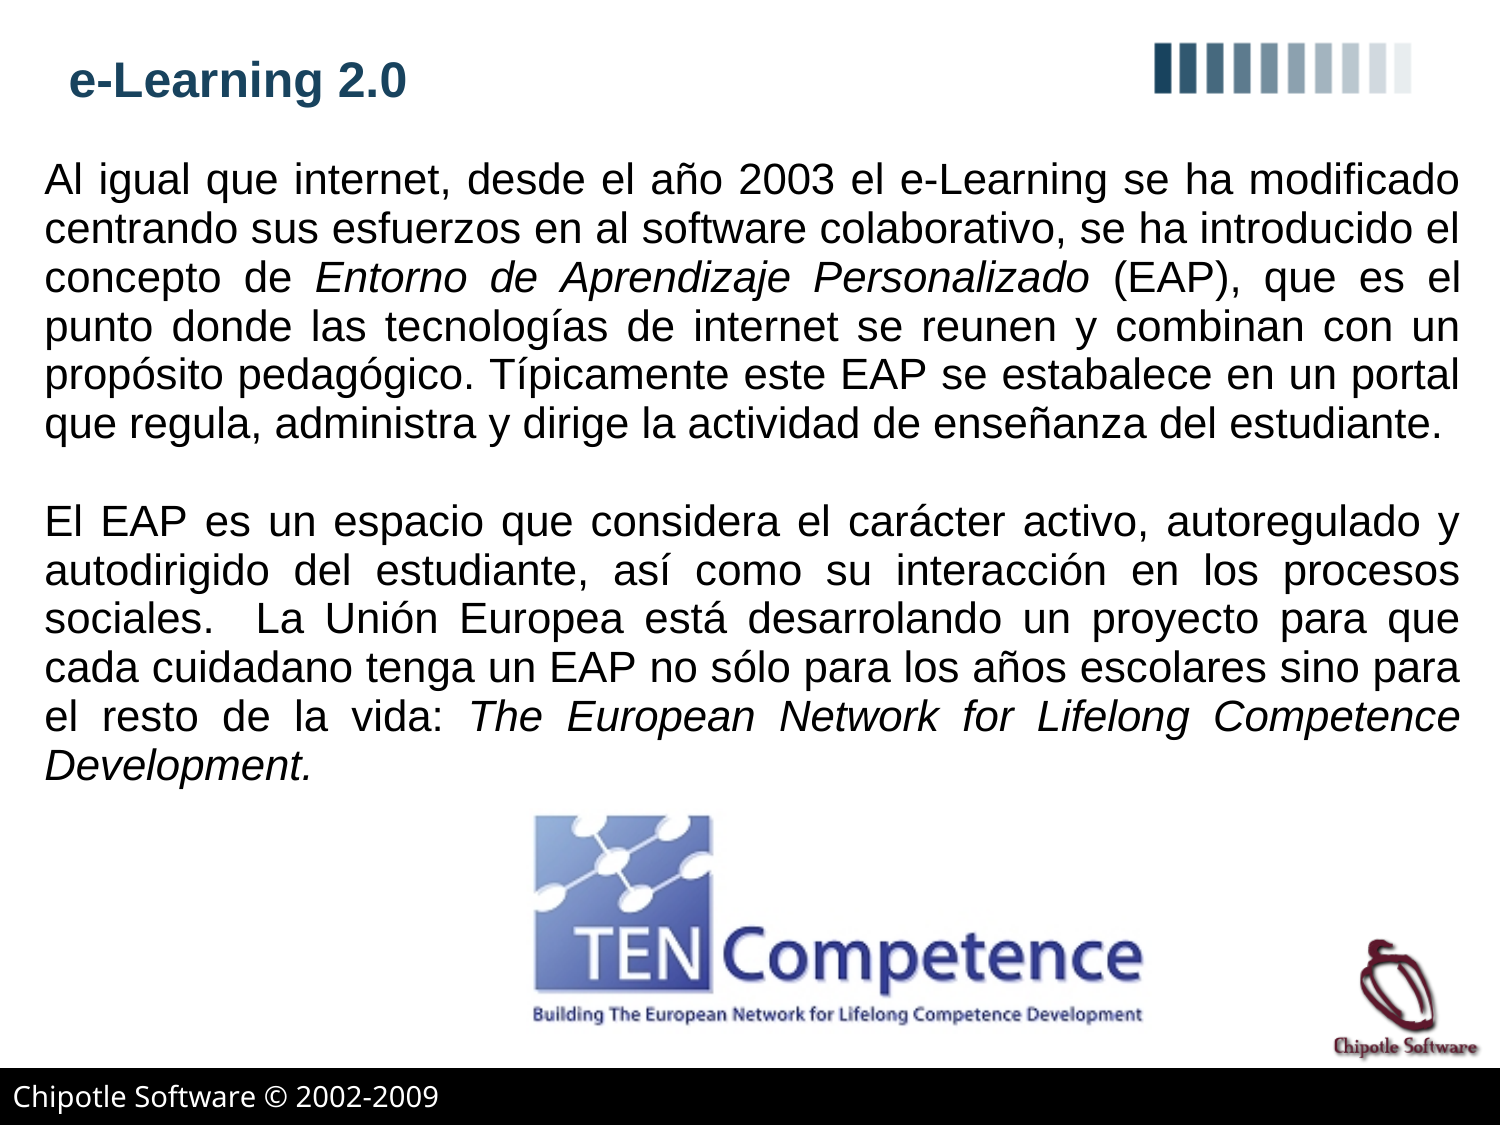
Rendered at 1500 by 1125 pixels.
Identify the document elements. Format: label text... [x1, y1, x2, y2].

picture [1126, 29, 1447, 117]
picture [526, 808, 1152, 1034]
text_box Al igual que internet, desde el año 2003 el e-Learning se ha modificado centrando sus esfuerzos en al software colaborativo, se ha introducido el concepto de Entorno de Aprendizaje Personalizado (EAP), que es el punto donde las tecnologías de internet se reunen y combinan con un propósito pedagógico. Típicamente este EAP se estabalece en un portal que regula, administra y dirige la actividad de enseñanza del estudiante. El EAP es un espacio que considera el carácter activo, autoregulado y autodirigido del estudiante, así como su interacción en los procesos sociales. La Unión Europea está desarrolando un proyecto para que cada cuidadano tenga un EAP no sólo para los años escolares sino para el resto de la vida: The European Network for Lifelong Competence Development. [29, 147, 1477, 895]
title e-Learning 2.0 [53, 43, 709, 119]
picture [1316, 927, 1493, 1075]
